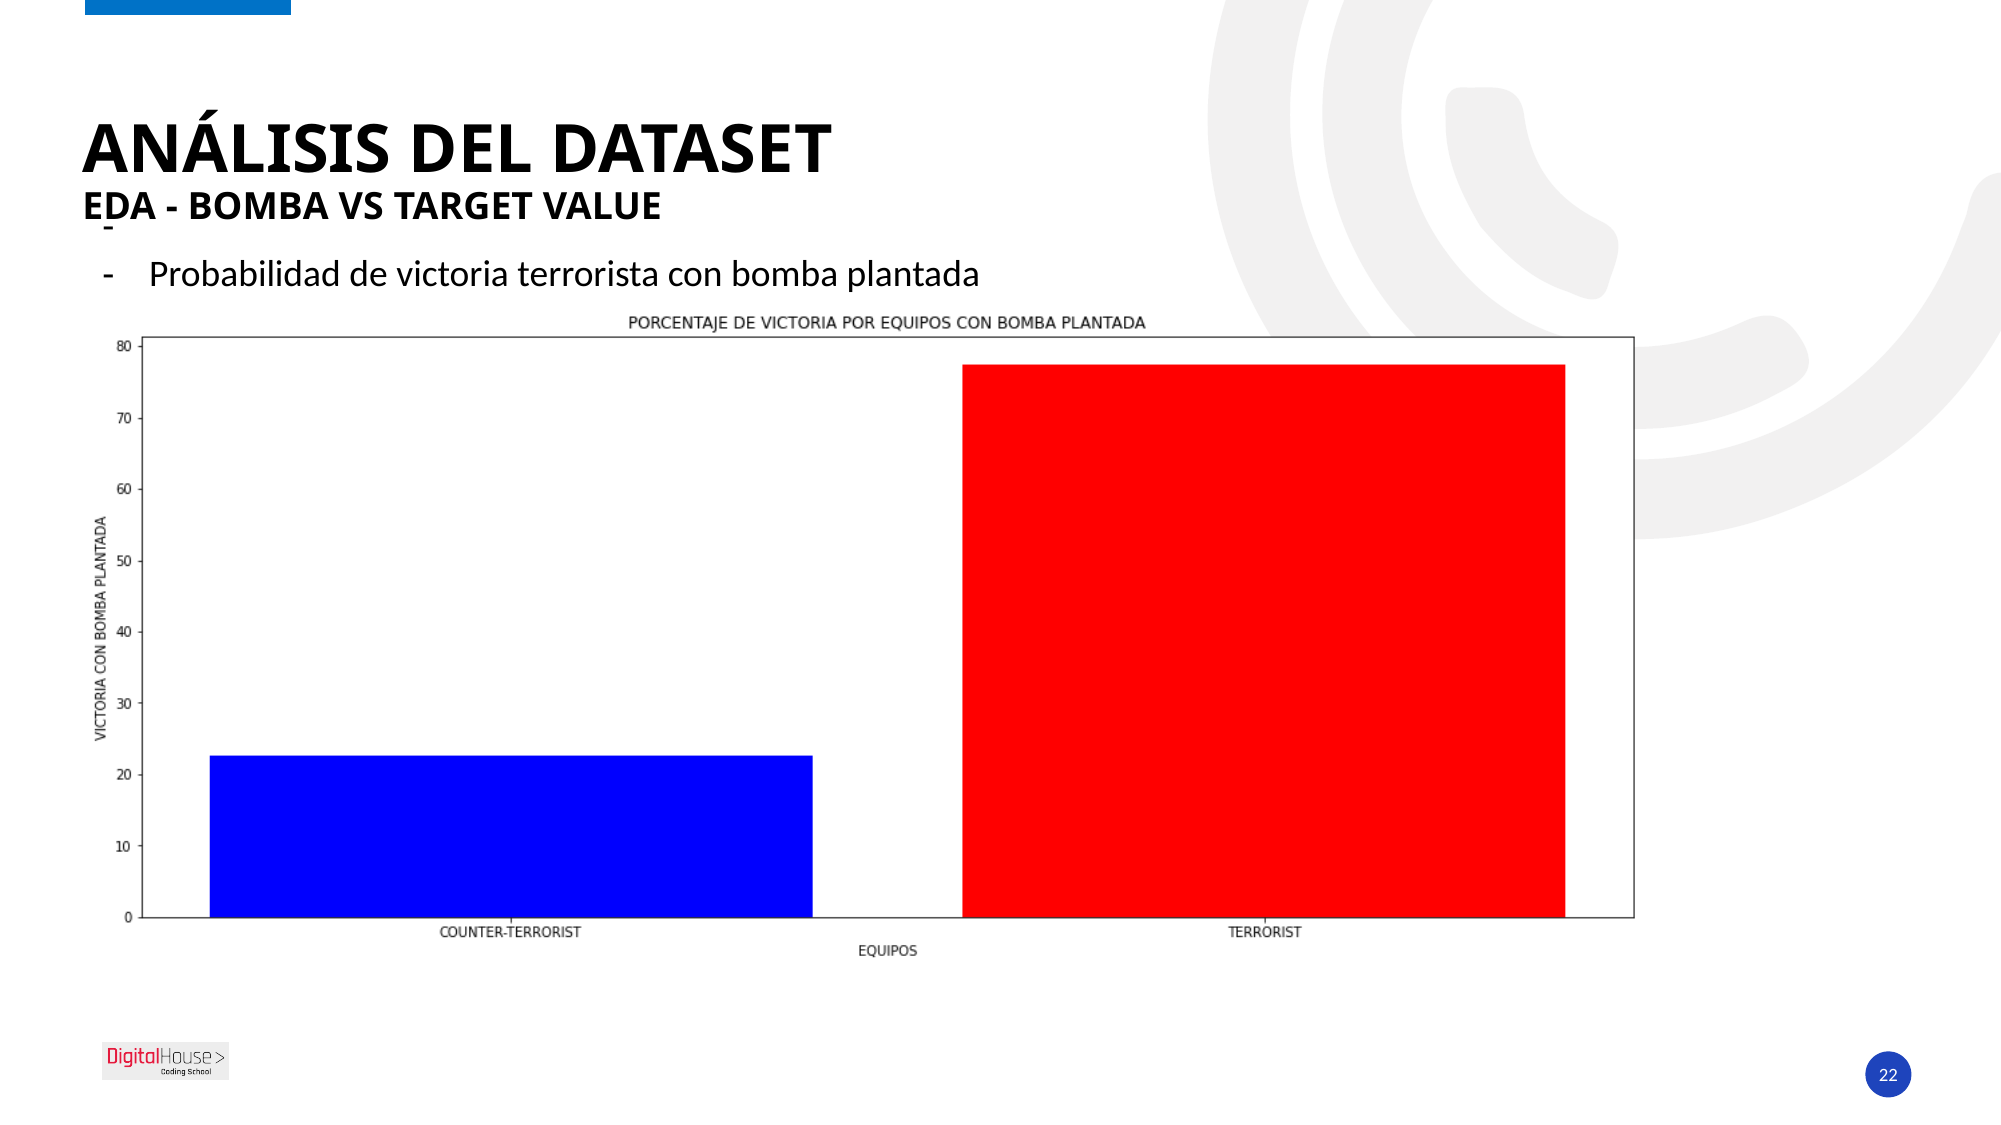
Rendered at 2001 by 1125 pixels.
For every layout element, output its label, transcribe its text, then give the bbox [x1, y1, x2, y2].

text_box Probabilidad de victoria terrorista con bomba plantada [87, 190, 1916, 297]
title ANÁLISIS DEL DATASET eda - bomba VS TARGET VALUE [82, 115, 1912, 267]
text_box [1864, 1059, 1913, 1090]
picture [87, 306, 1643, 968]
